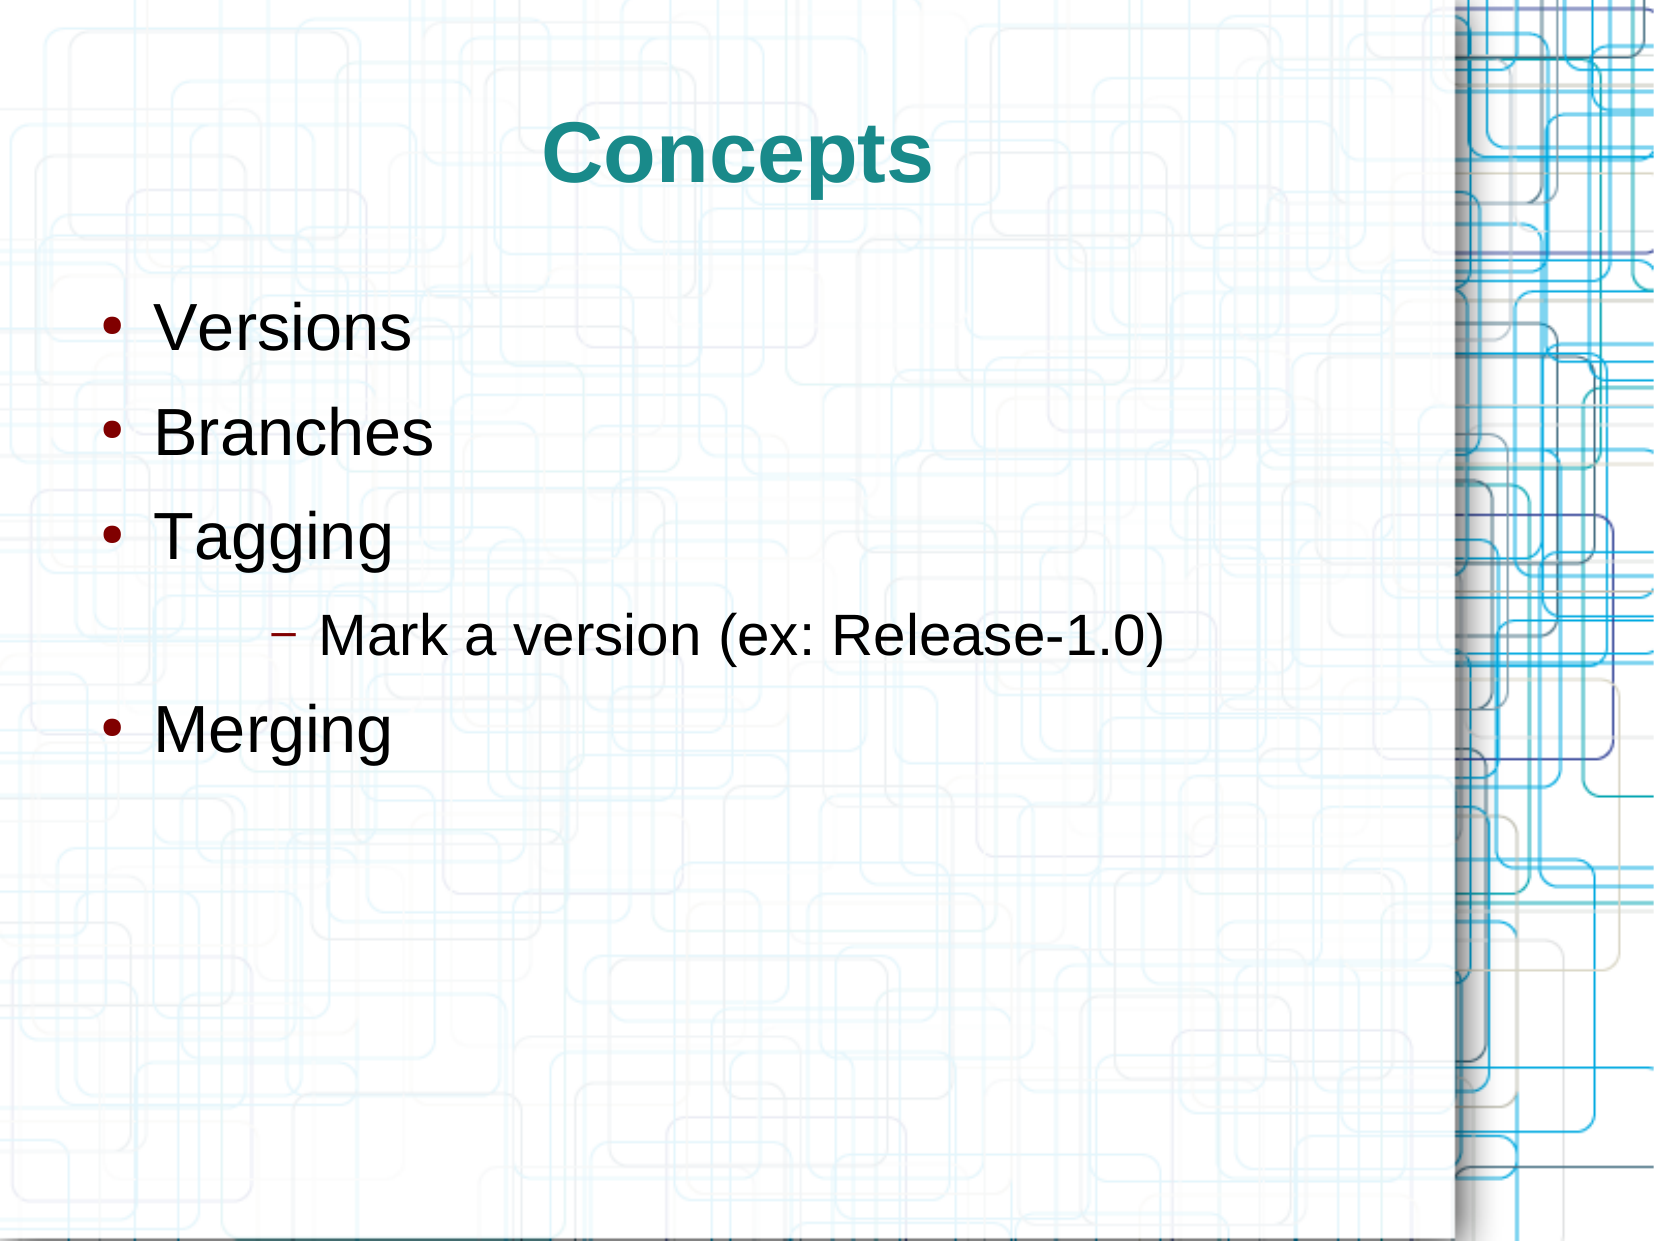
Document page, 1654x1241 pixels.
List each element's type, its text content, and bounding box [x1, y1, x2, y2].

list Versions Branches Tagging Mark a version (ex: Release-1.0) Merging [82, 290, 1538, 1010]
title Concepts [59, 49, 1418, 257]
picture [0, 0, 1654, 1241]
